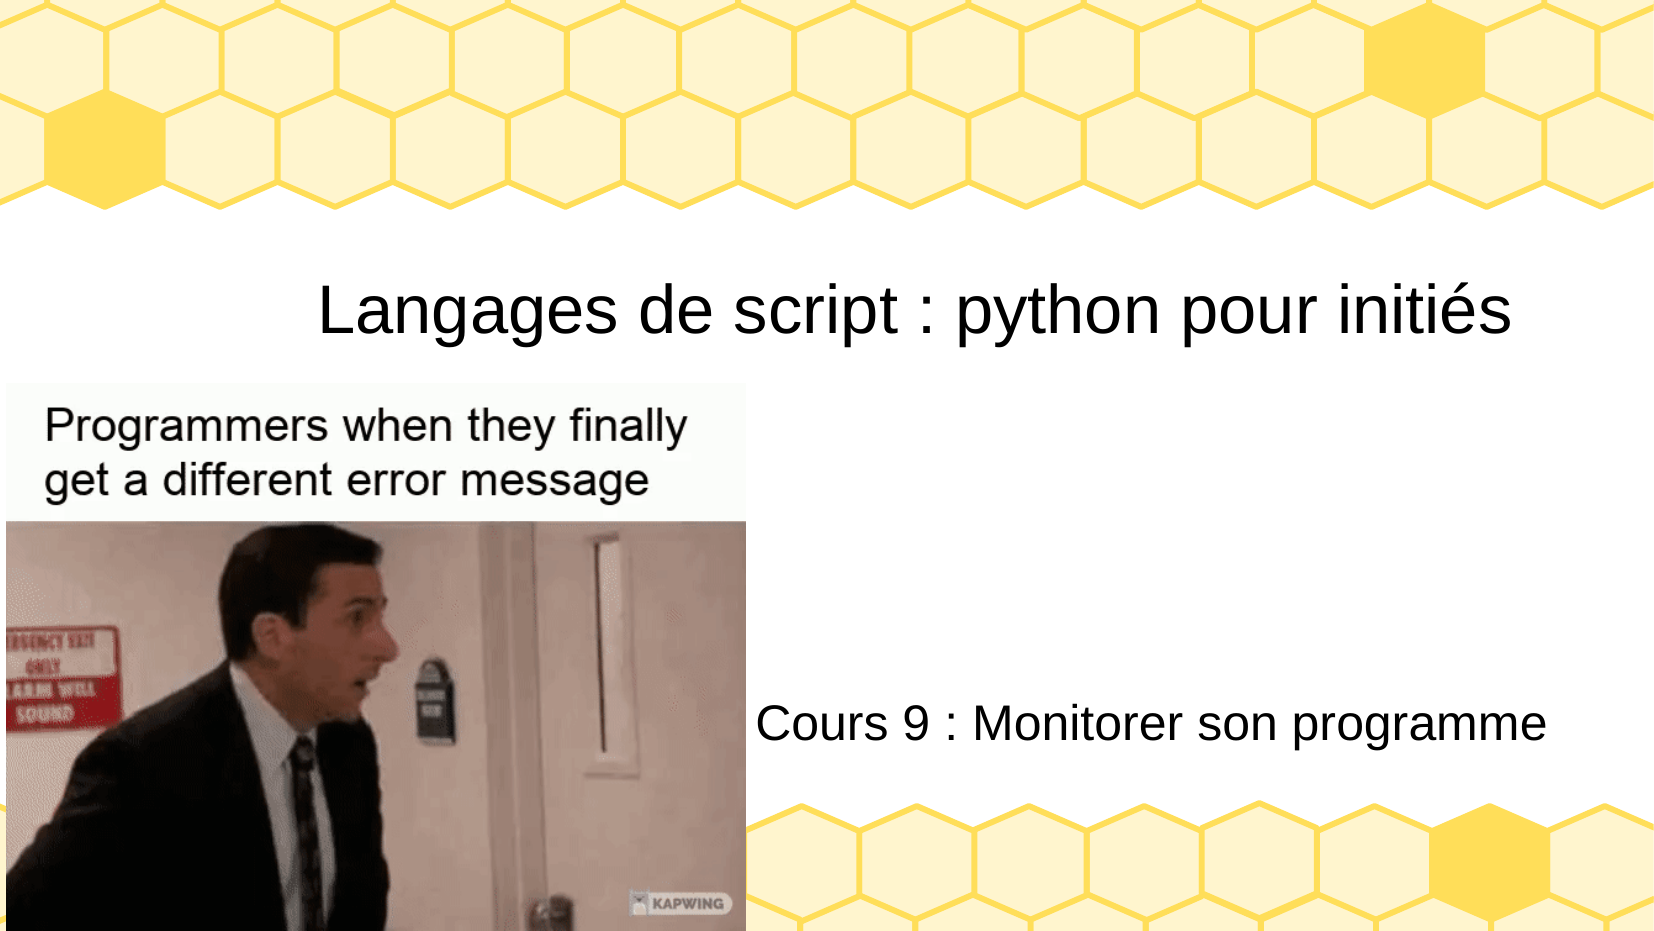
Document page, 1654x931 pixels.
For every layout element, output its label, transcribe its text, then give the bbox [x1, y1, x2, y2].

picture [6, 383, 746, 931]
title Langages de script : python pour initiés [177, 206, 1654, 414]
subtitle Cours 9 : Monitorer son programme [746, 649, 1654, 798]
